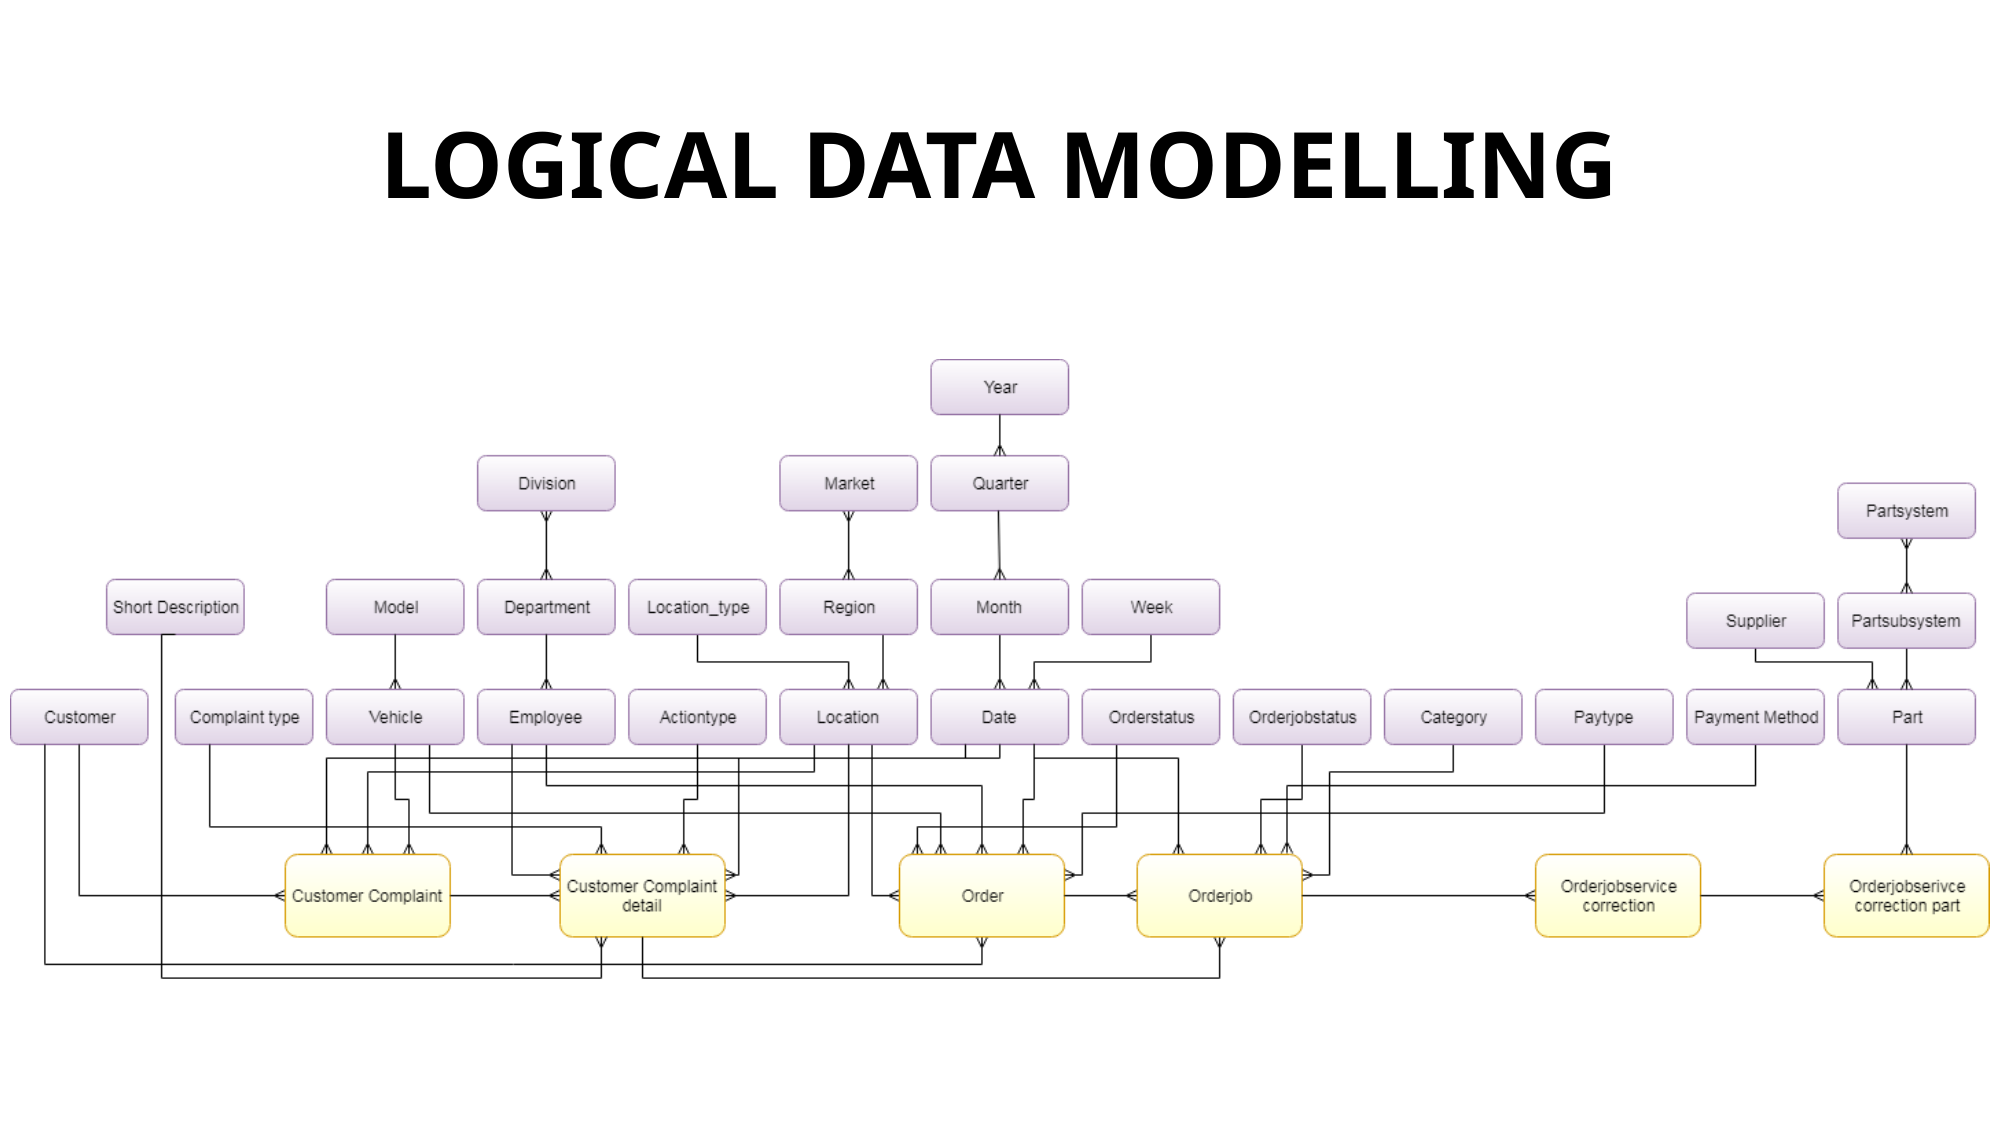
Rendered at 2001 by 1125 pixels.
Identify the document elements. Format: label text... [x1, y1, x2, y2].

title LOGICAL DATA MODELLING [137, 59, 1863, 278]
picture [10, 359, 1990, 990]
